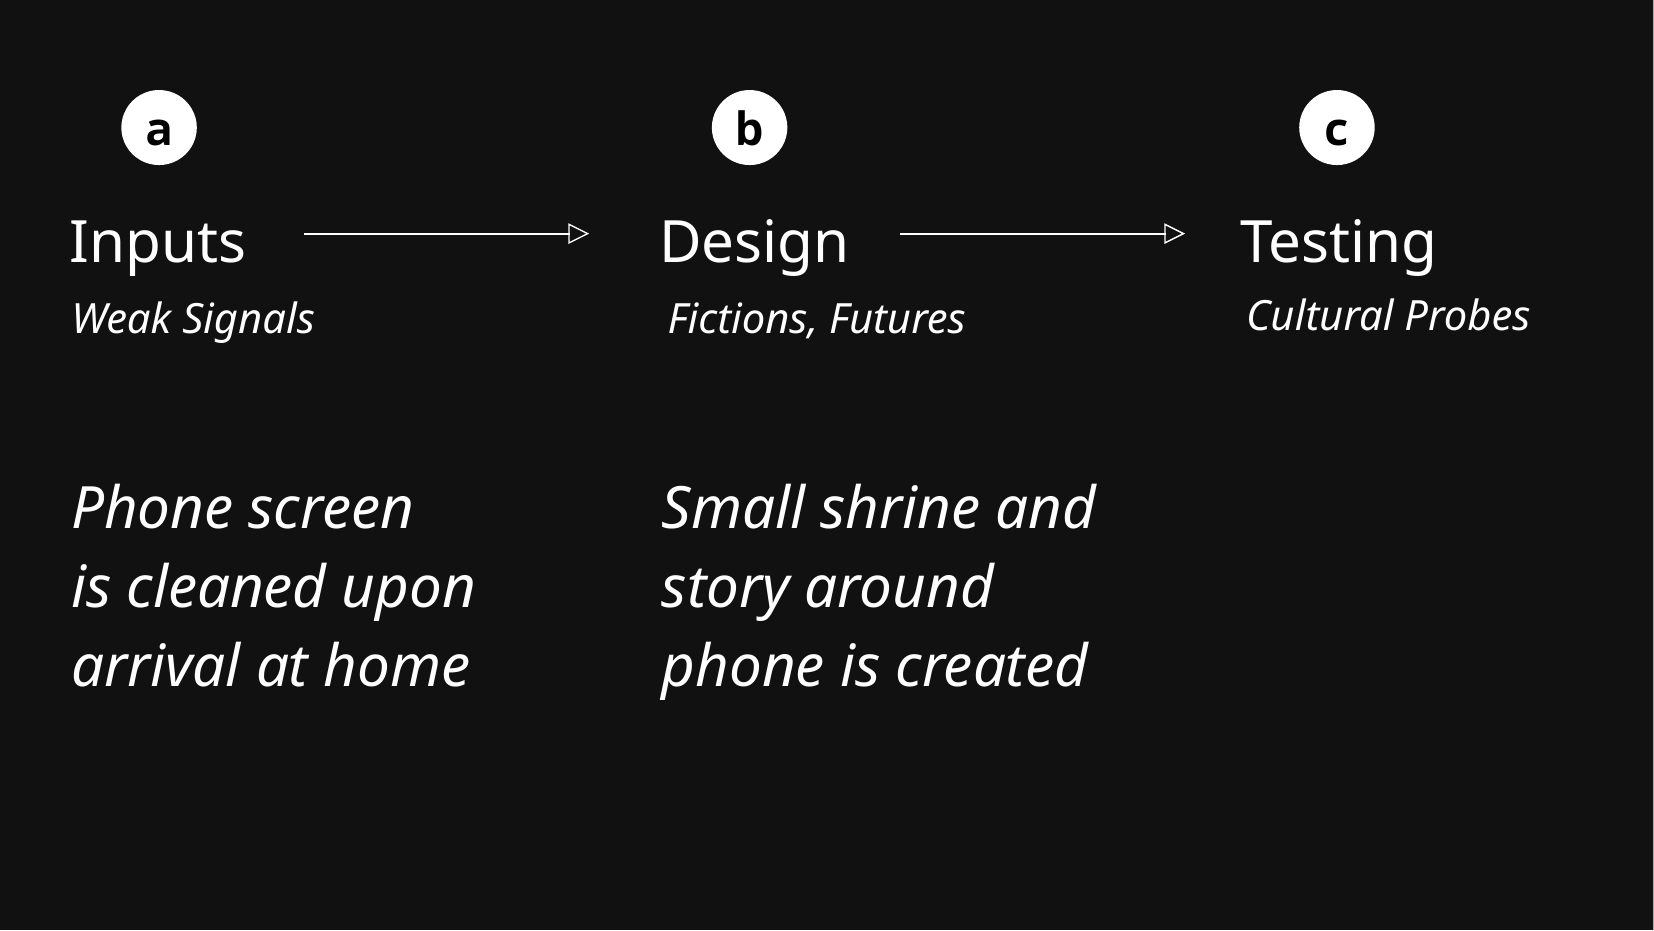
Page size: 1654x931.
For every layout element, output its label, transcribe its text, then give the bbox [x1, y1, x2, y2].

text_box a [121, 90, 197, 166]
text_box Cultural Probes [1245, 285, 1638, 371]
text_box Fictions, Futures [667, 289, 1060, 375]
text_box c [1299, 90, 1375, 166]
text_box Small shrine and story around phone is created [661, 466, 1111, 694]
text_box Design [625, 200, 883, 286]
text_box Phone screen is cleaned upon arrival at home [71, 466, 481, 694]
text_box Testing [1210, 200, 1468, 286]
text_box Weak Signals [71, 289, 327, 375]
text_box b [711, 90, 788, 166]
text_box Inputs [29, 200, 287, 286]
